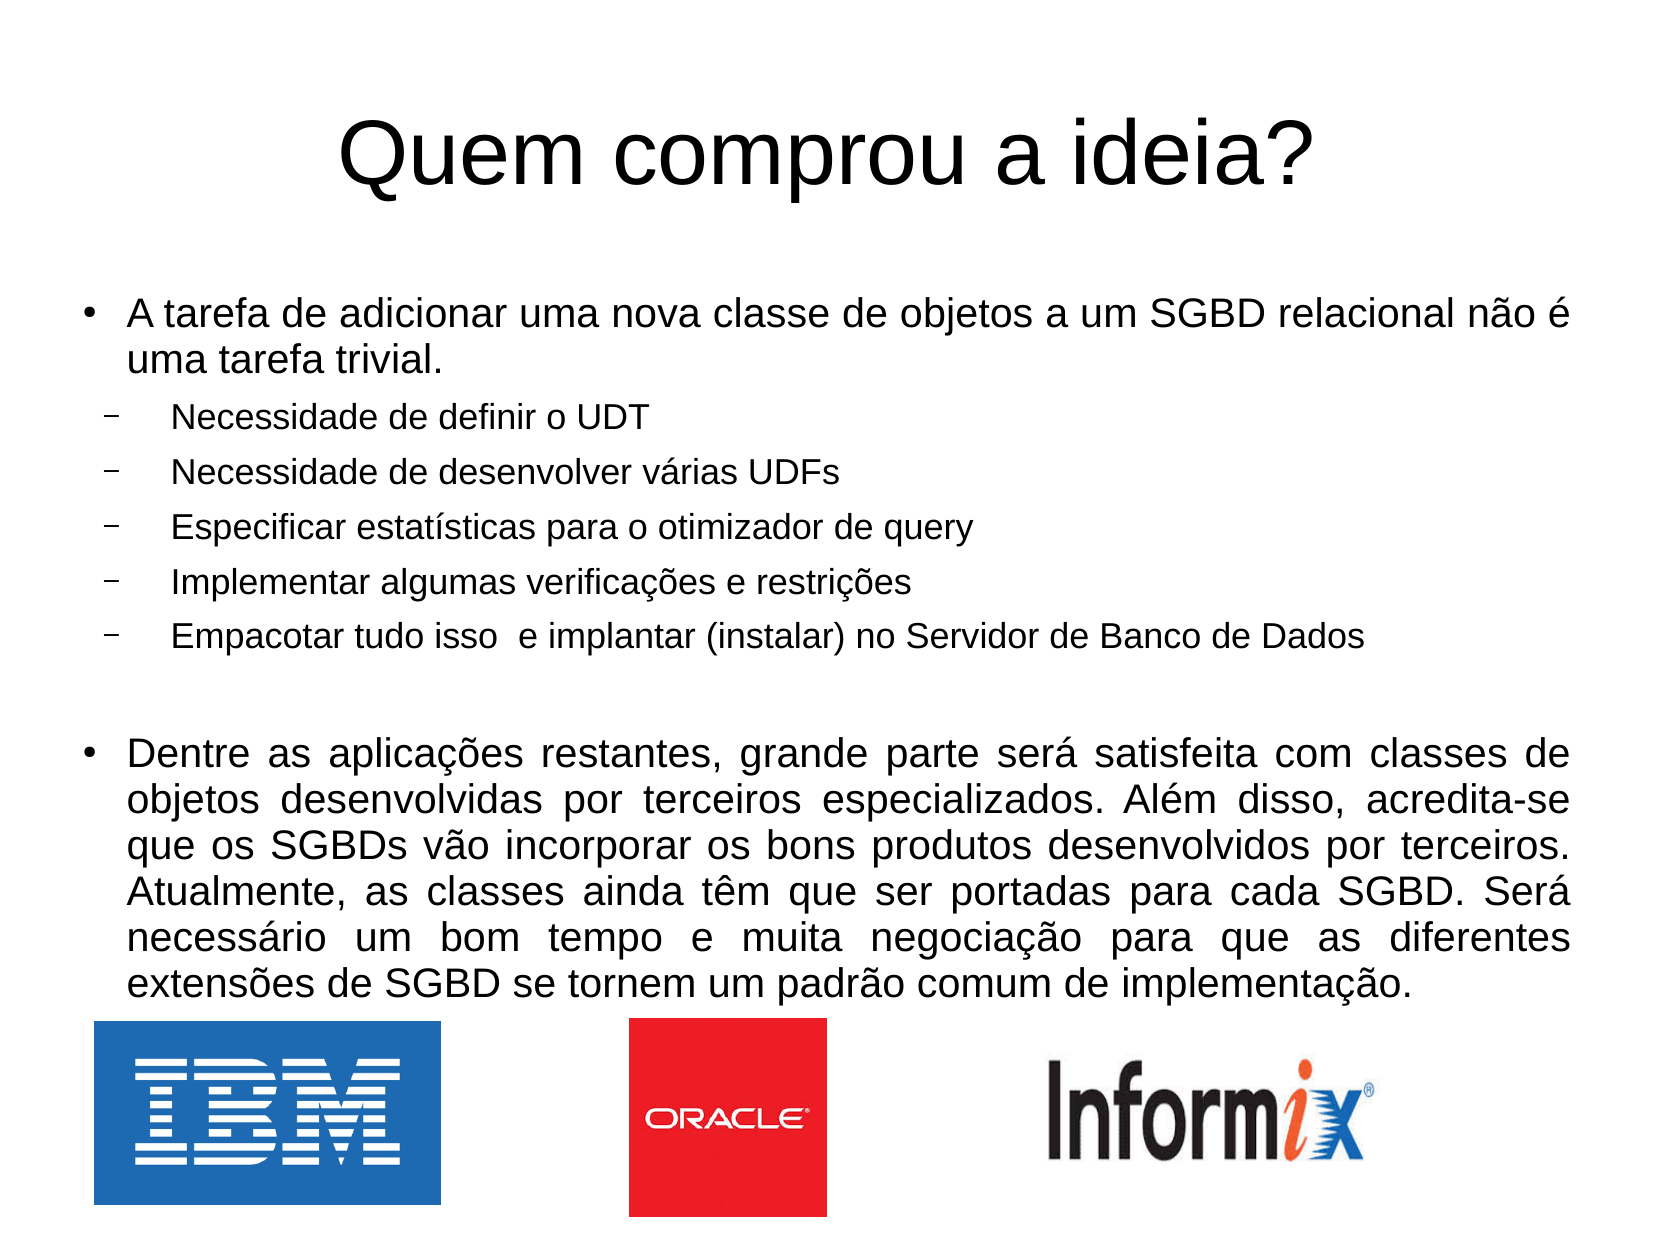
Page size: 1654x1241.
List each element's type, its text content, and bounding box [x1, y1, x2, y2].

picture [1027, 1037, 1398, 1182]
list A tarefa de adicionar uma nova classe de objetos a um SGBD relacional não é uma tarefa trivial. Necessidade de definir o UDT Necessidade de desenvolver várias UDFs Especificar estatísticas para o otimizador de query Implementar algumas verificações e restrições Empacotar tudo isso e implantar (instalar) no Servidor de Banco de Dados Dentre as aplicações restantes, grande parte será satisfeita com classes de objetos desenvolvidas por terceiros especializados. Além disso, acredita-se que os SGBDs vão incorporar os bons produtos desenvolvidos por terceiros. Atualmente, as classes ainda têm que ser portadas para cada SGBD. Será necessário um bom tempo e muita negociação para que as diferentes extensões de SGBD se tornem um padrão comum de implementação. [82, 290, 1571, 1010]
picture [94, 1021, 441, 1205]
title Quem comprou a ideia? [82, 49, 1571, 257]
picture [629, 1018, 827, 1217]
